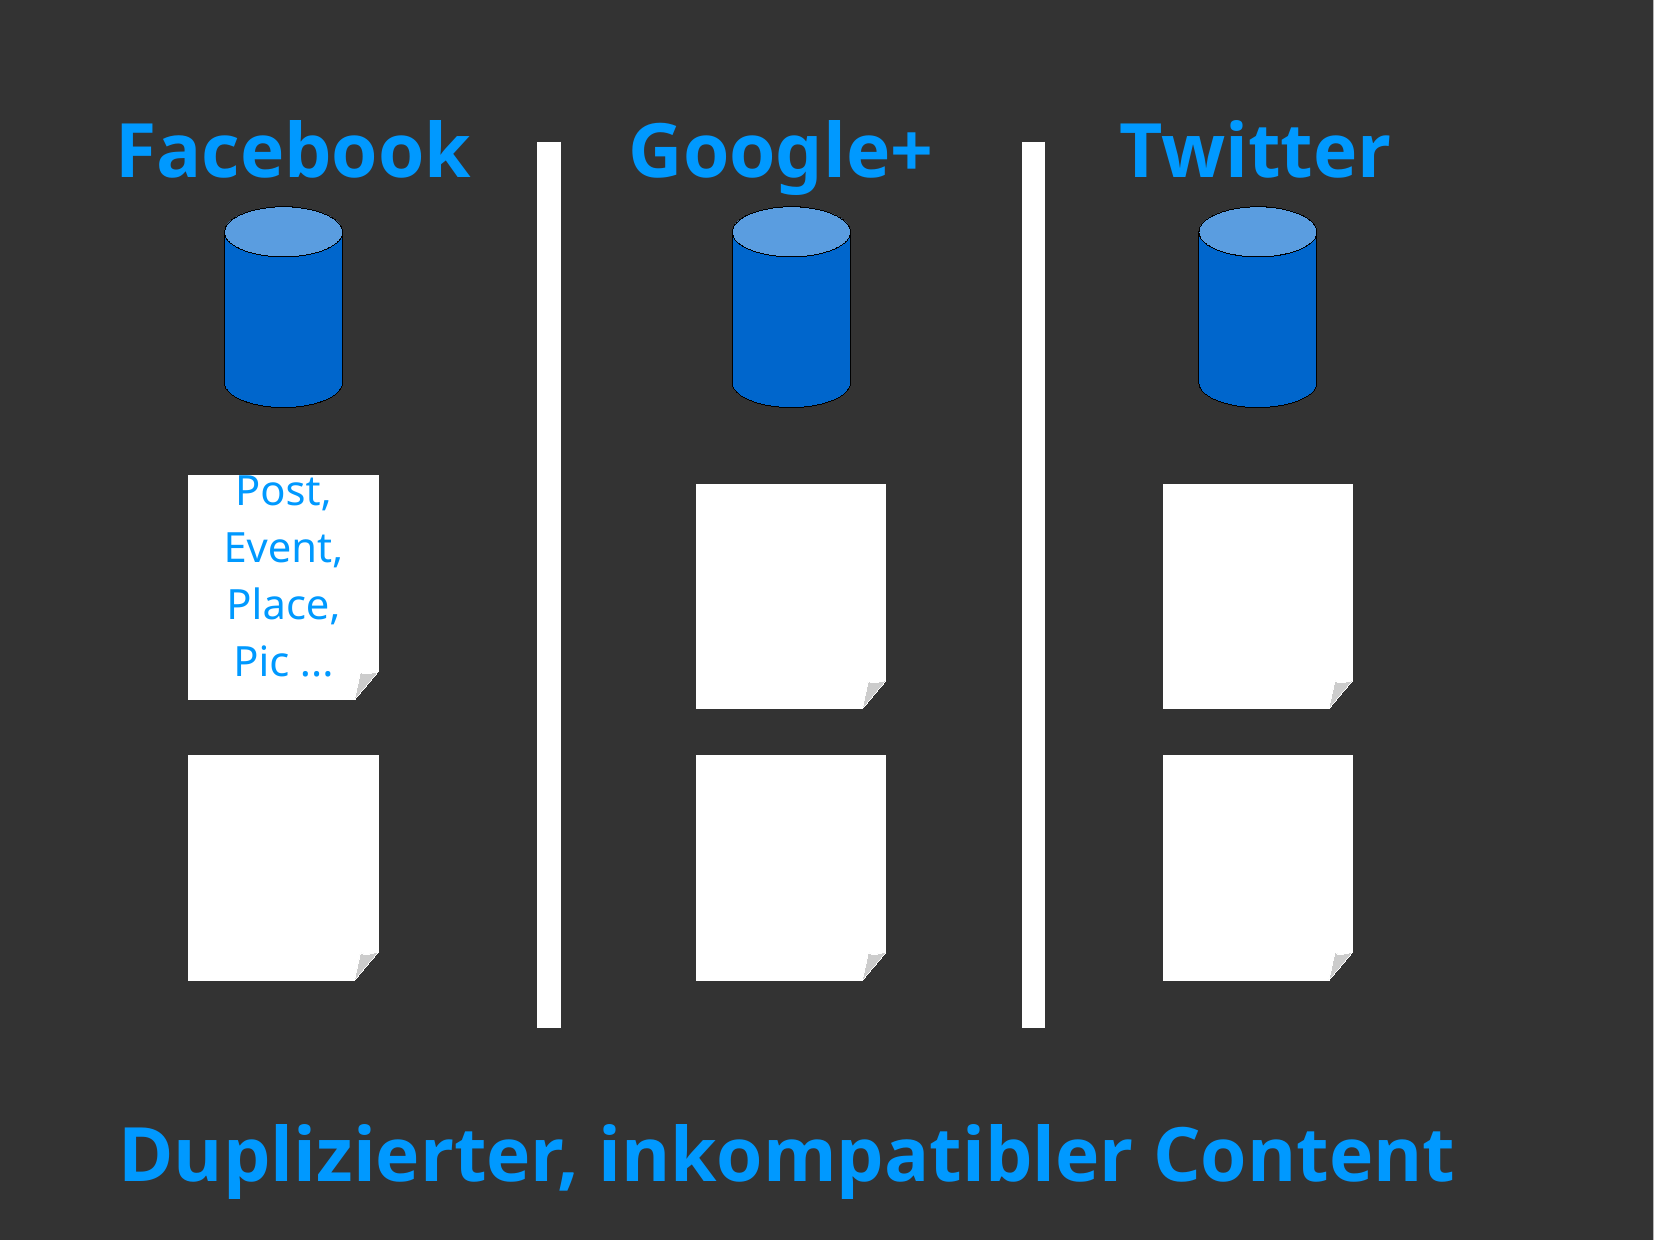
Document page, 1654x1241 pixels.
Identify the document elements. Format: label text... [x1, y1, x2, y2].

text_box [1198, 233, 1317, 408]
text_box [188, 755, 379, 981]
text_box [696, 755, 886, 981]
text_box [1163, 755, 1353, 981]
text_box [732, 235, 851, 408]
text_box Facebook [100, 89, 550, 189]
text_box [696, 484, 886, 709]
text_box [1163, 484, 1353, 709]
text_box Post, Event, Place, Pic ... [188, 475, 379, 700]
text_box Google+ [614, 89, 963, 189]
text_box Twitter [1104, 89, 1554, 189]
text_box Duplizierter, inkompatibler Content [103, 1093, 1539, 1193]
text_box [224, 235, 343, 408]
